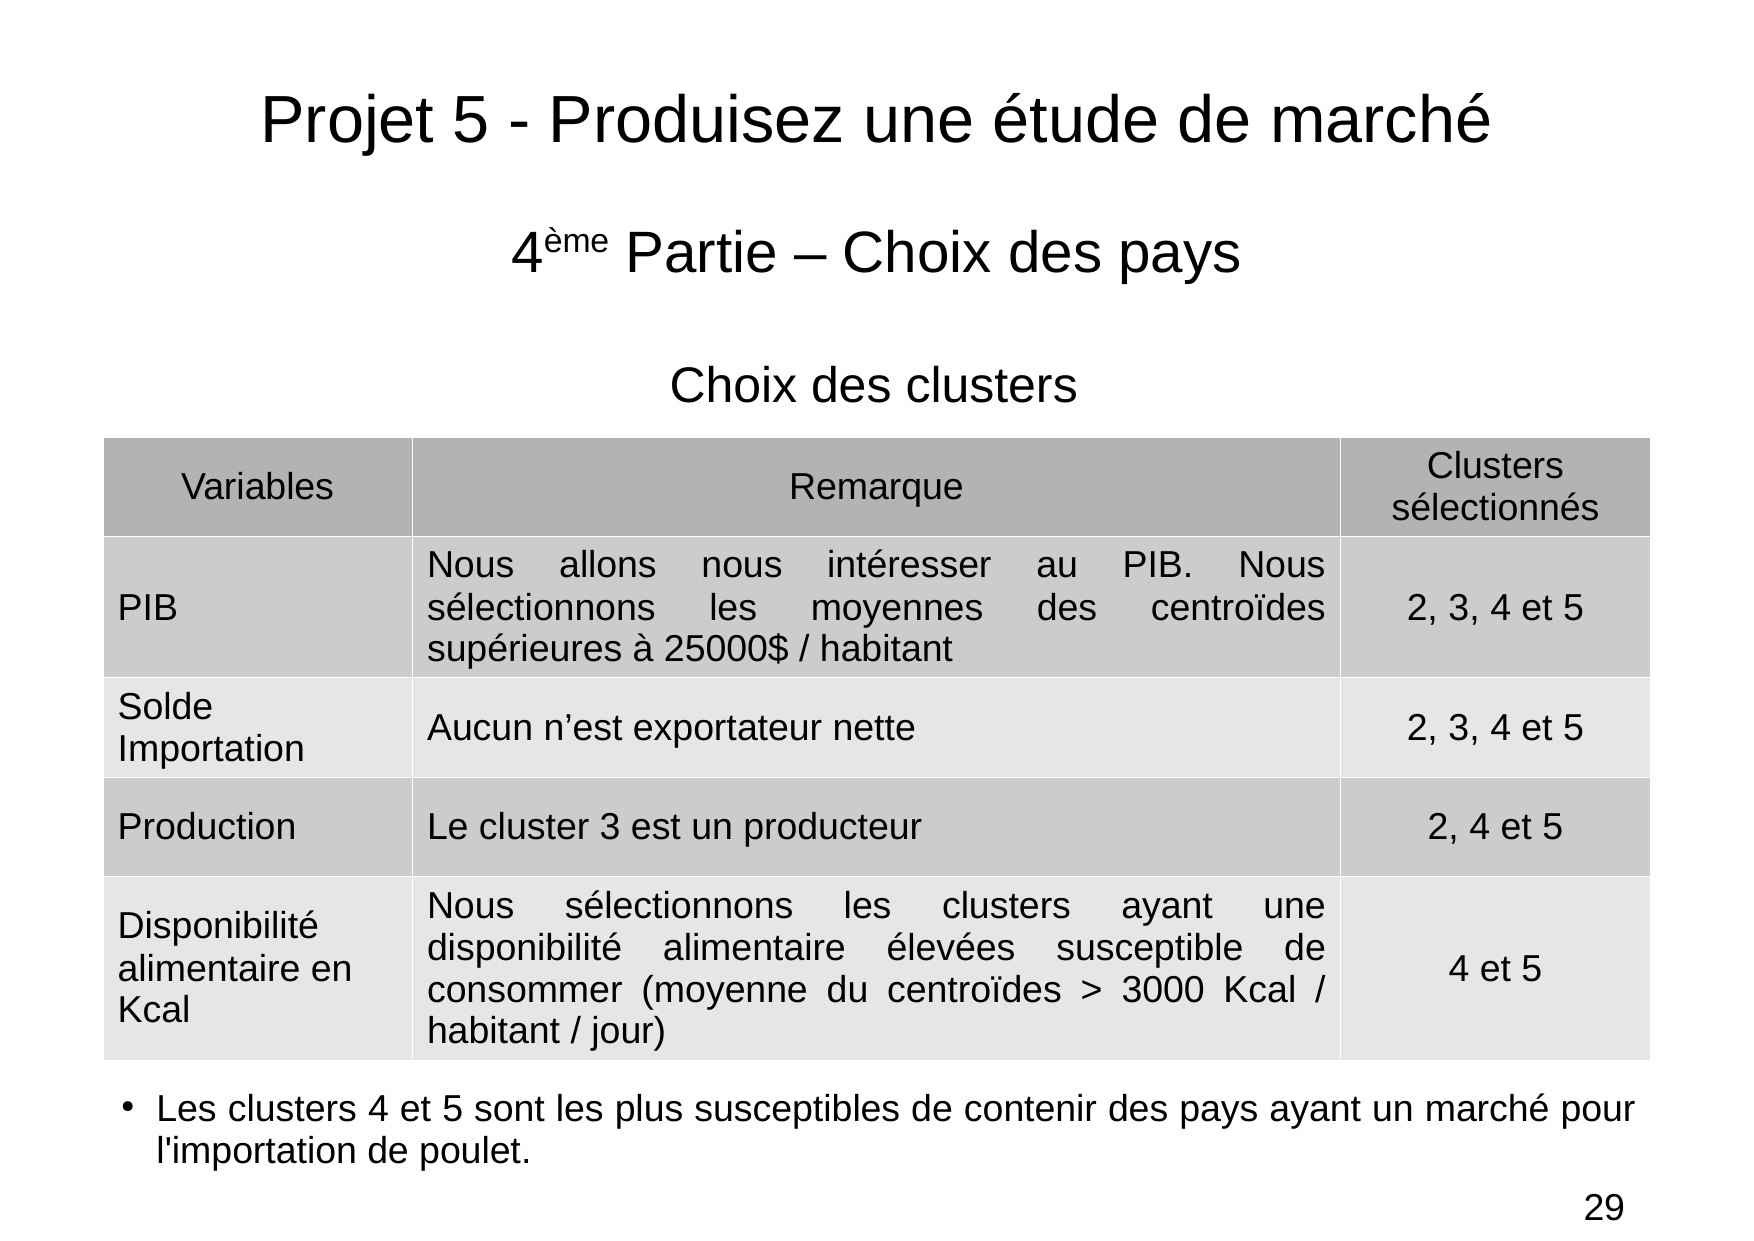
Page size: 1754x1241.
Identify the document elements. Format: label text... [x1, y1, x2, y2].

table_header Remarque [413, 438, 1340, 536]
table_cell 4 et 5 [1341, 877, 1650, 1060]
text_box <numéro> [1568, 1178, 1754, 1241]
table_cell 2, 3, 4 et 5 [1341, 678, 1650, 777]
text_box Choix des clusters [105, 321, 1642, 437]
table_cell 2, 4 et 5 [1341, 778, 1650, 876]
table_cell PIB [104, 537, 412, 677]
text_box Les clusters 4 et 5 sont les plus susceptibles de contenir des pays ayant un marché pour l'importation de poulet. [106, 1079, 1654, 1179]
table_cell Disponibilité alimentaire en Kcal [104, 877, 412, 1060]
table_cell 2, 3, 4 et 5 [1341, 537, 1650, 677]
subtitle 4ème Partie – Choix des pays [140, 188, 1614, 316]
table_cell Production [104, 778, 412, 876]
table_cell Le cluster 3 est un producteur [413, 778, 1340, 876]
table_header Variables [104, 438, 412, 536]
table_cell Nous sélectionnons les clusters ayant une disponibilité alimentaire élevées susceptible de consommer (moyenne du centroïdes > 3000 Kcal / habitant / jour) [413, 877, 1340, 1060]
table_cell Aucun n’est exportateur nette [413, 678, 1340, 777]
title Projet 5 - Produisez une étude de marché [140, 48, 1614, 188]
table_header Clusters sélectionnés [1341, 438, 1650, 536]
table_cell Nous allons nous intéresser au PIB. Nous sélectionnons les moyennes des centroïdes supérieures à 25000$ / habitant [413, 537, 1340, 677]
table_cell Solde Importation [104, 678, 412, 777]
